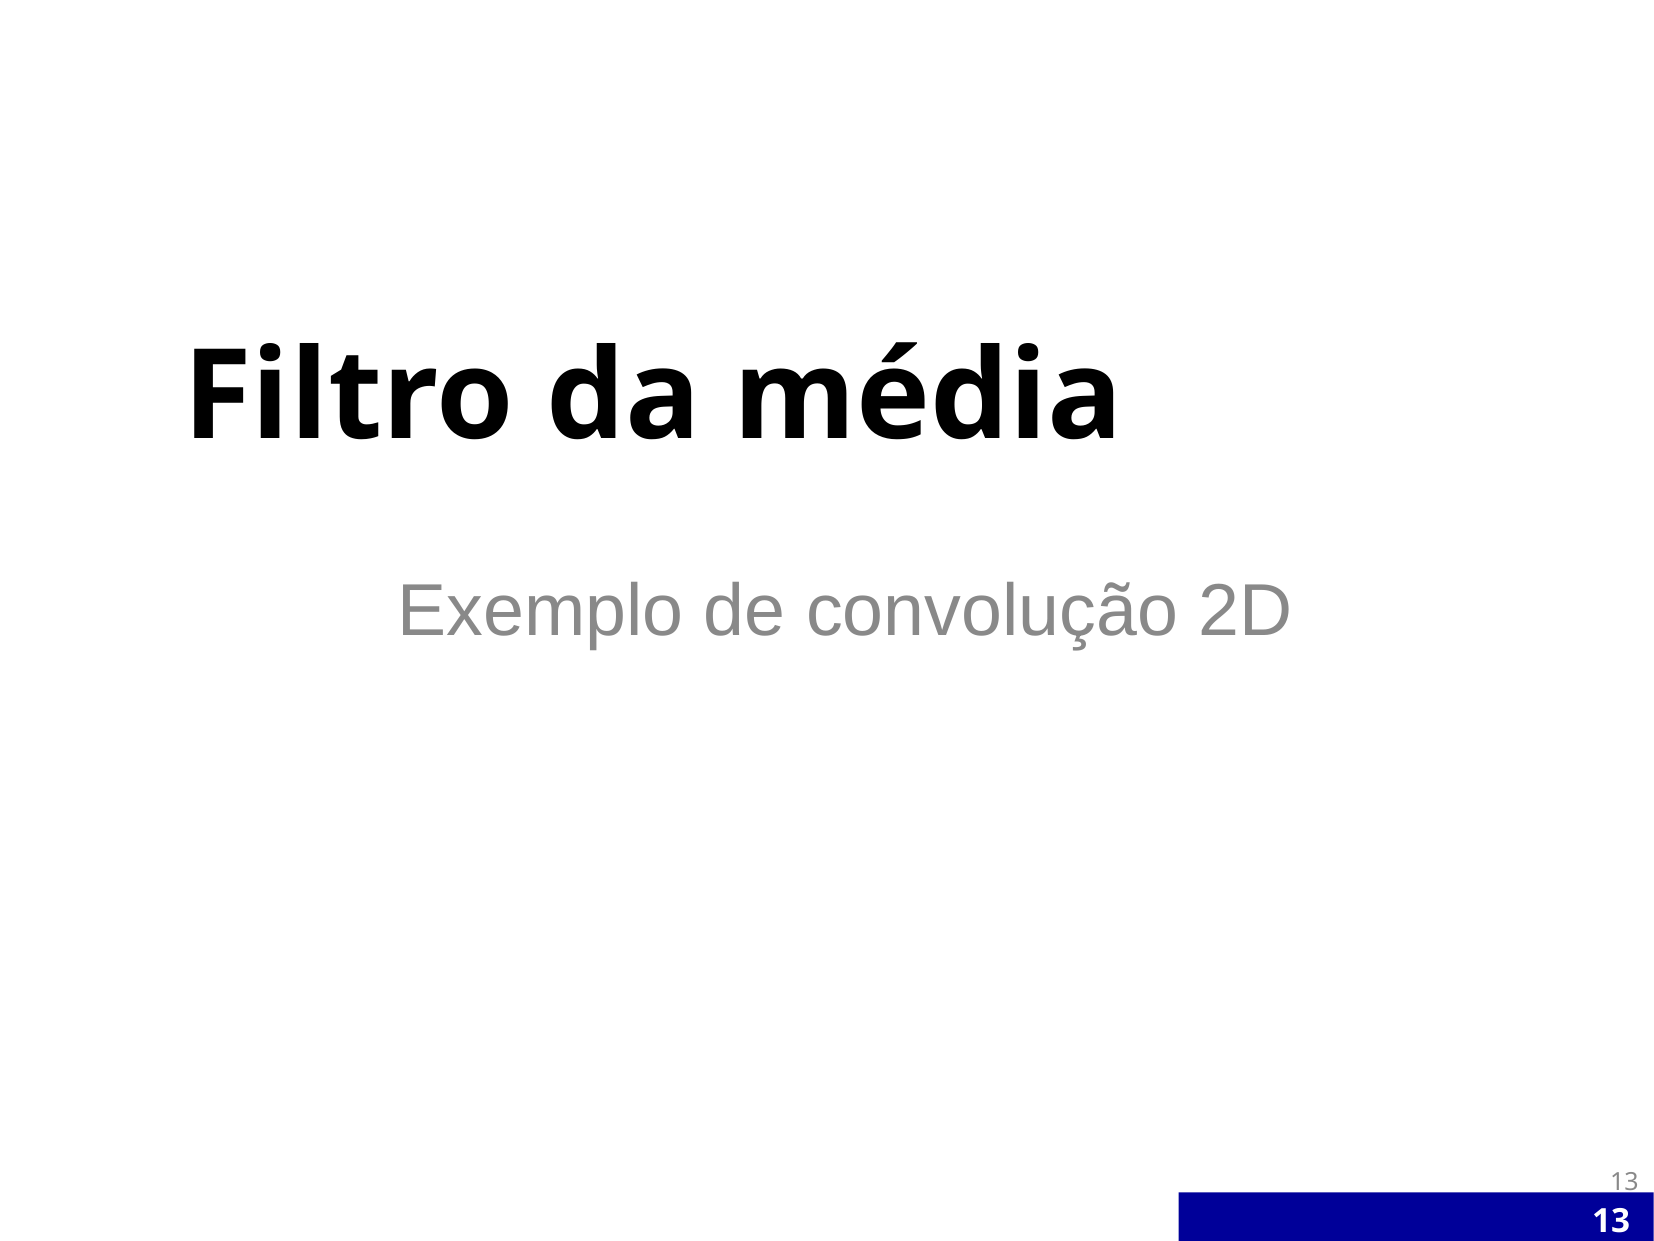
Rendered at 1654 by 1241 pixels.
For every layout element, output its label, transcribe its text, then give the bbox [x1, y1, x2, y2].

subtitle Exemplo de convolução 2D [266, 554, 1425, 872]
text_box <number> [1417, 1149, 1654, 1216]
title Filtro da média [123, 255, 1530, 522]
